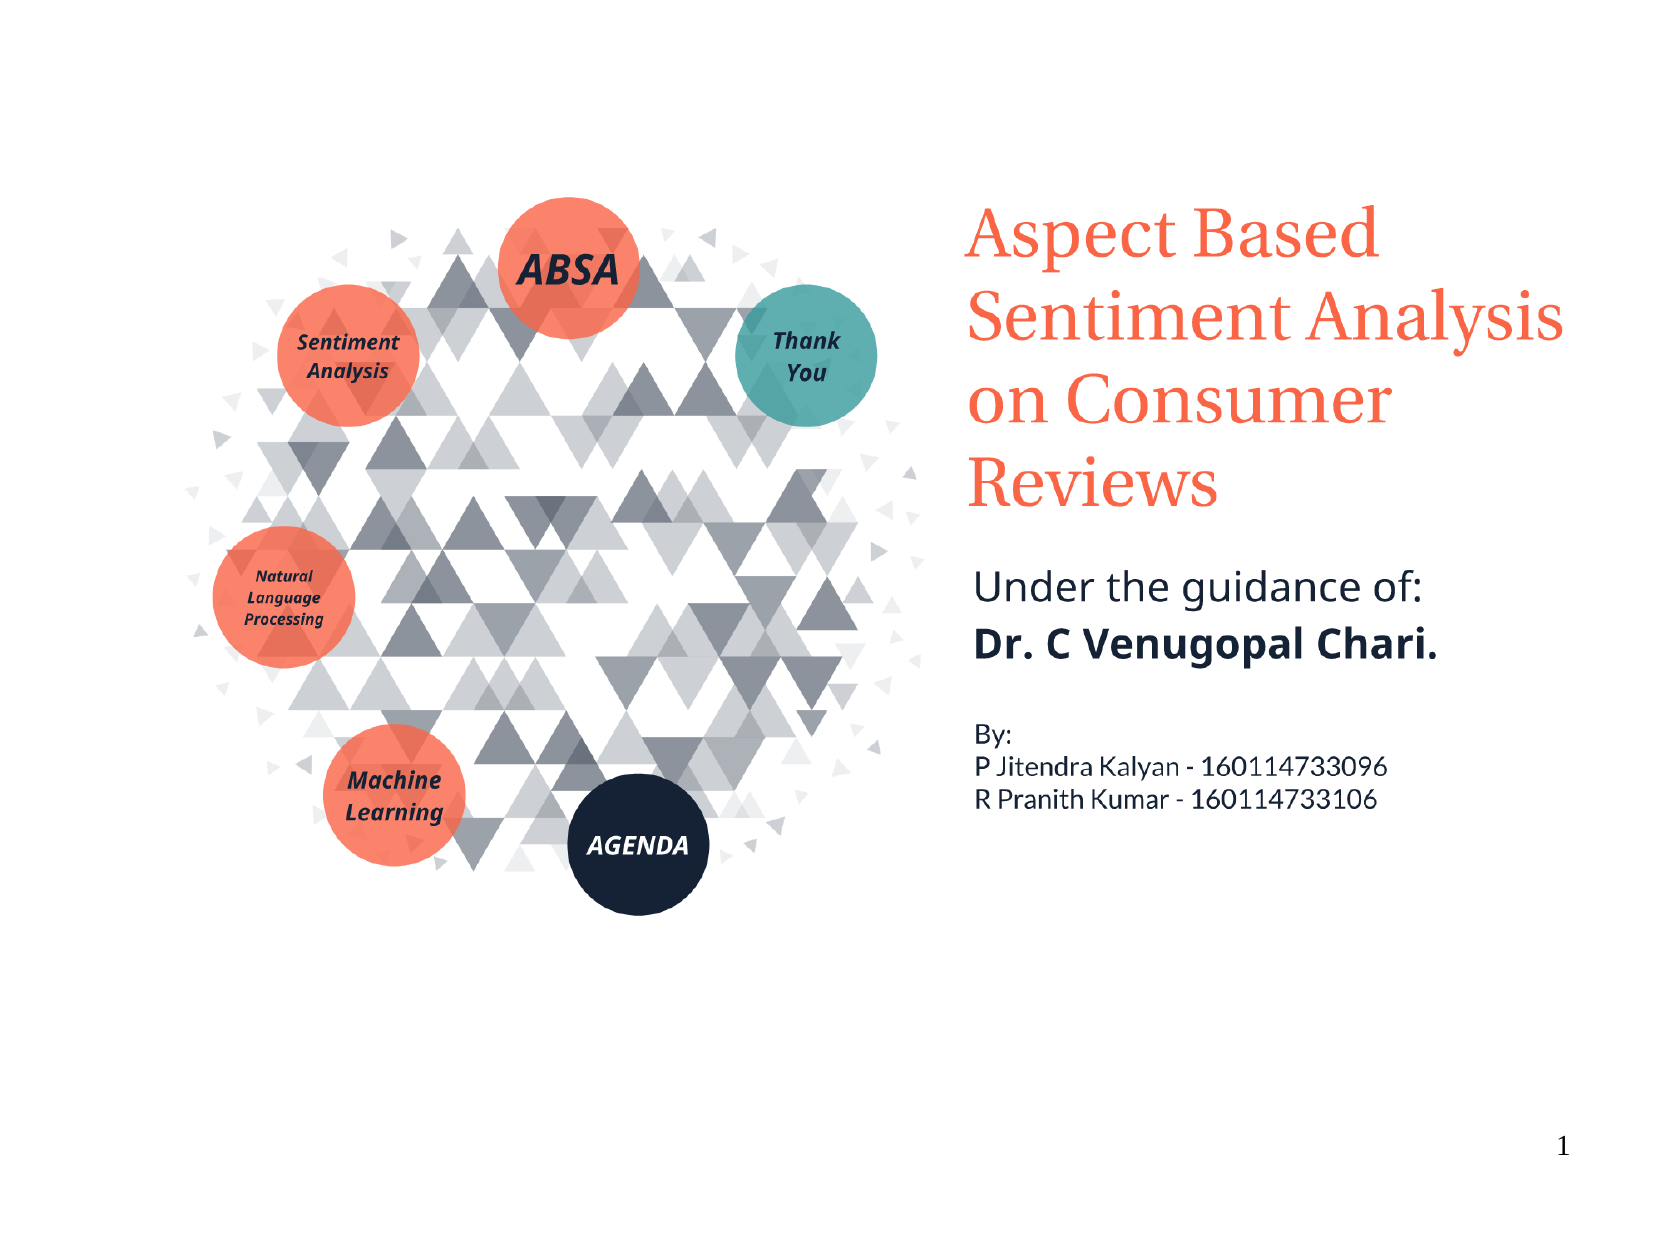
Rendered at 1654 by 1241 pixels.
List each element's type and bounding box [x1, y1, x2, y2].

picture [35, 94, 1632, 993]
